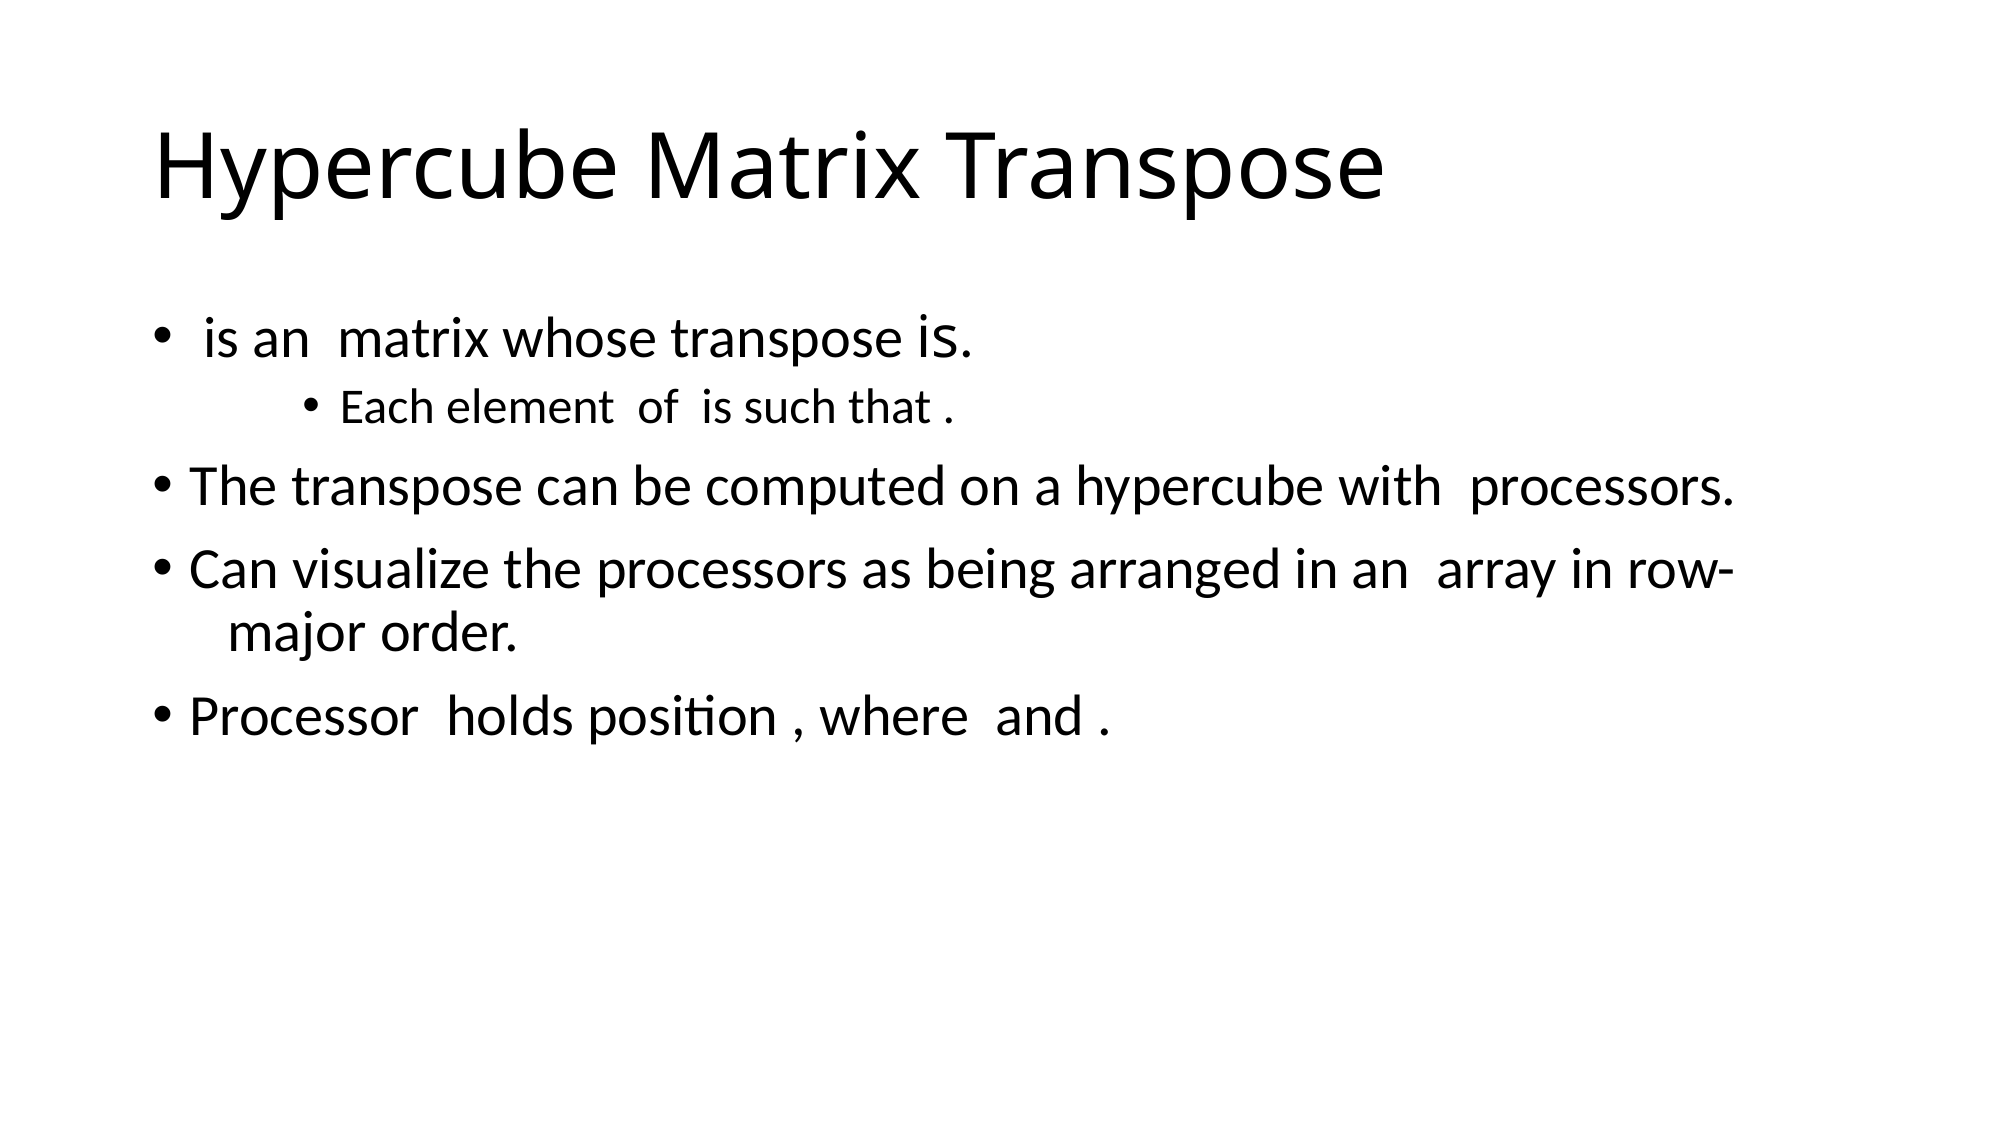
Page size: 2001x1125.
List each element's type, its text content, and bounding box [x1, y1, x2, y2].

title Hypercube Matrix Transpose [137, 59, 1863, 278]
list is an matrix whose transpose is. Each element of is such that . The transpose can be computed on a hypercube with processors. Can visualize the processors as being arranged in an array in row-major order. Processor holds position , where and . [137, 299, 1863, 1014]
